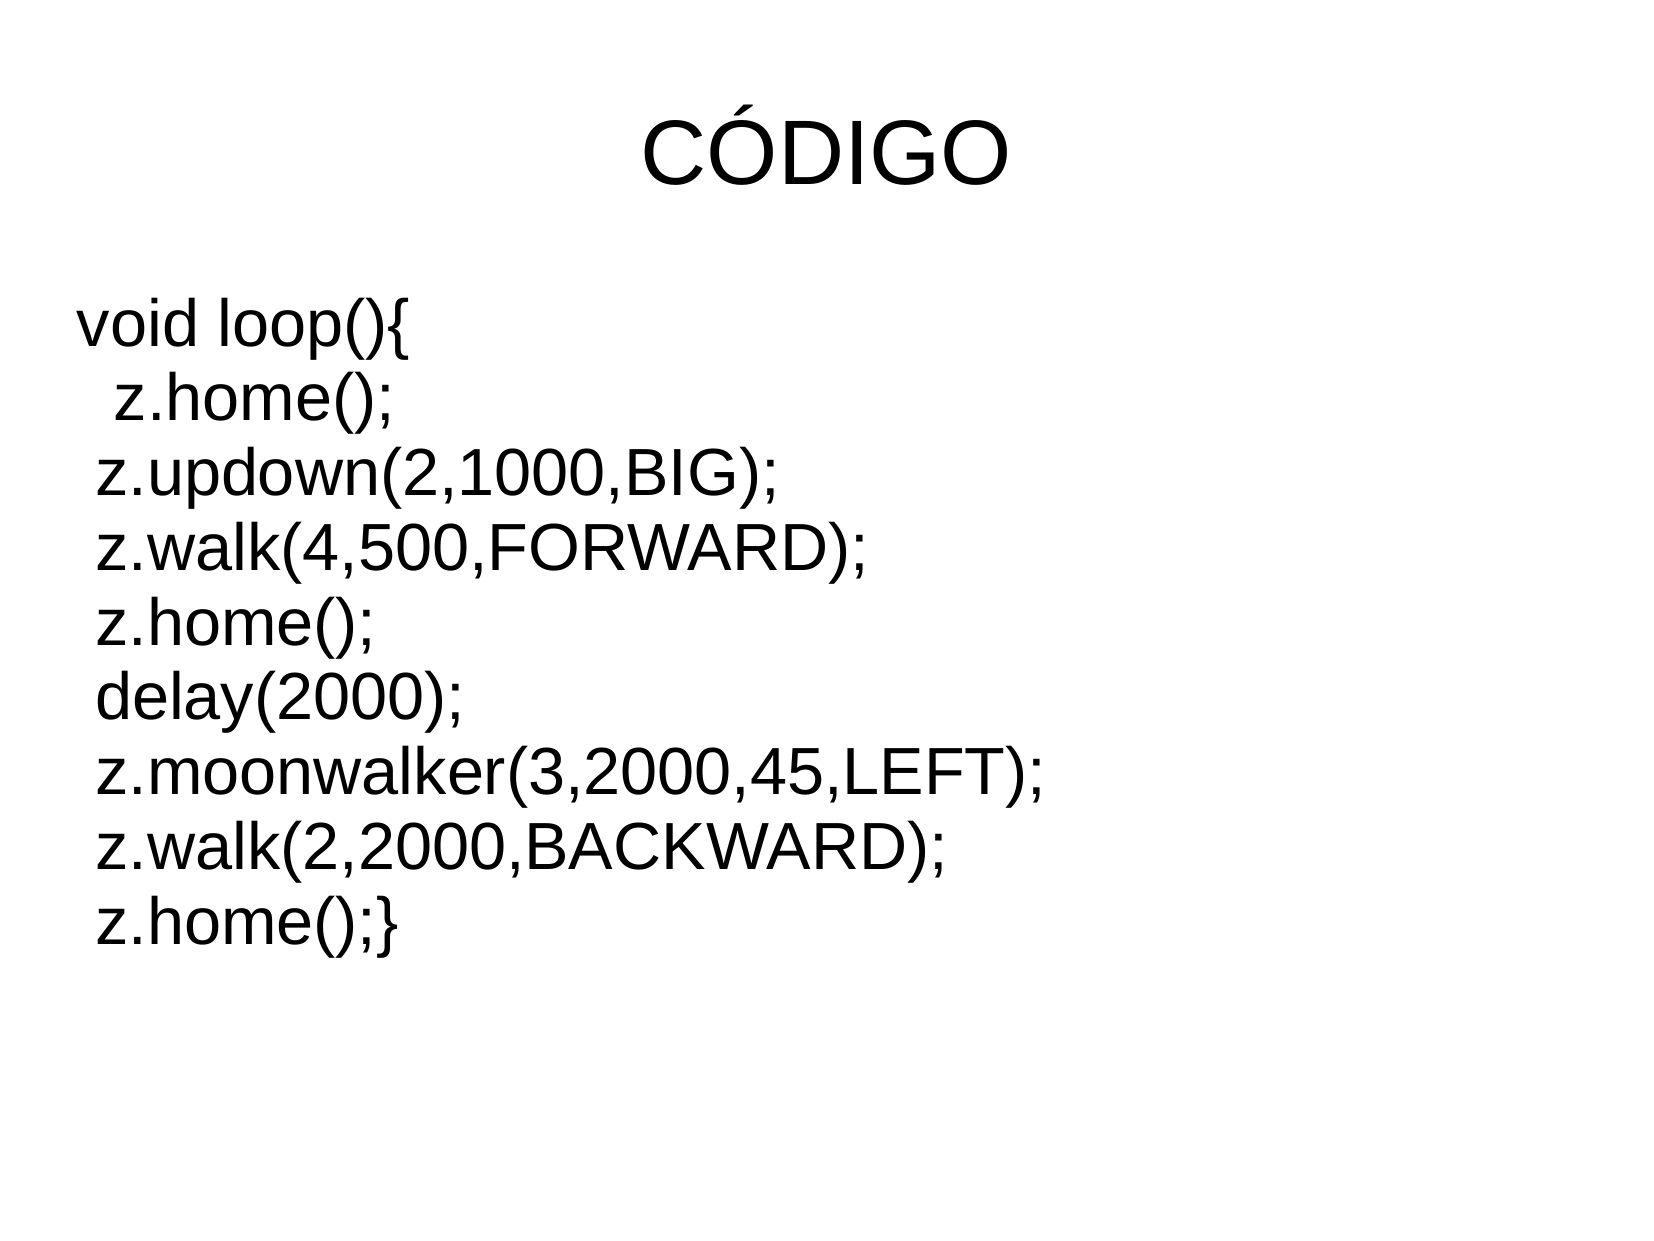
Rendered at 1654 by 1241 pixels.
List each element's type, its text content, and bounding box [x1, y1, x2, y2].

title CÓDIGO [82, 49, 1571, 257]
subtitle void loop(){ z.home(); z.updown(2,1000,BIG); z.walk(4,500,FORWARD); z.home(); delay(2000); z.moonwalker(3,2000,45,LEFT); z.walk(2,2000,BACKWARD); z.home();} [76, 285, 1565, 1108]
